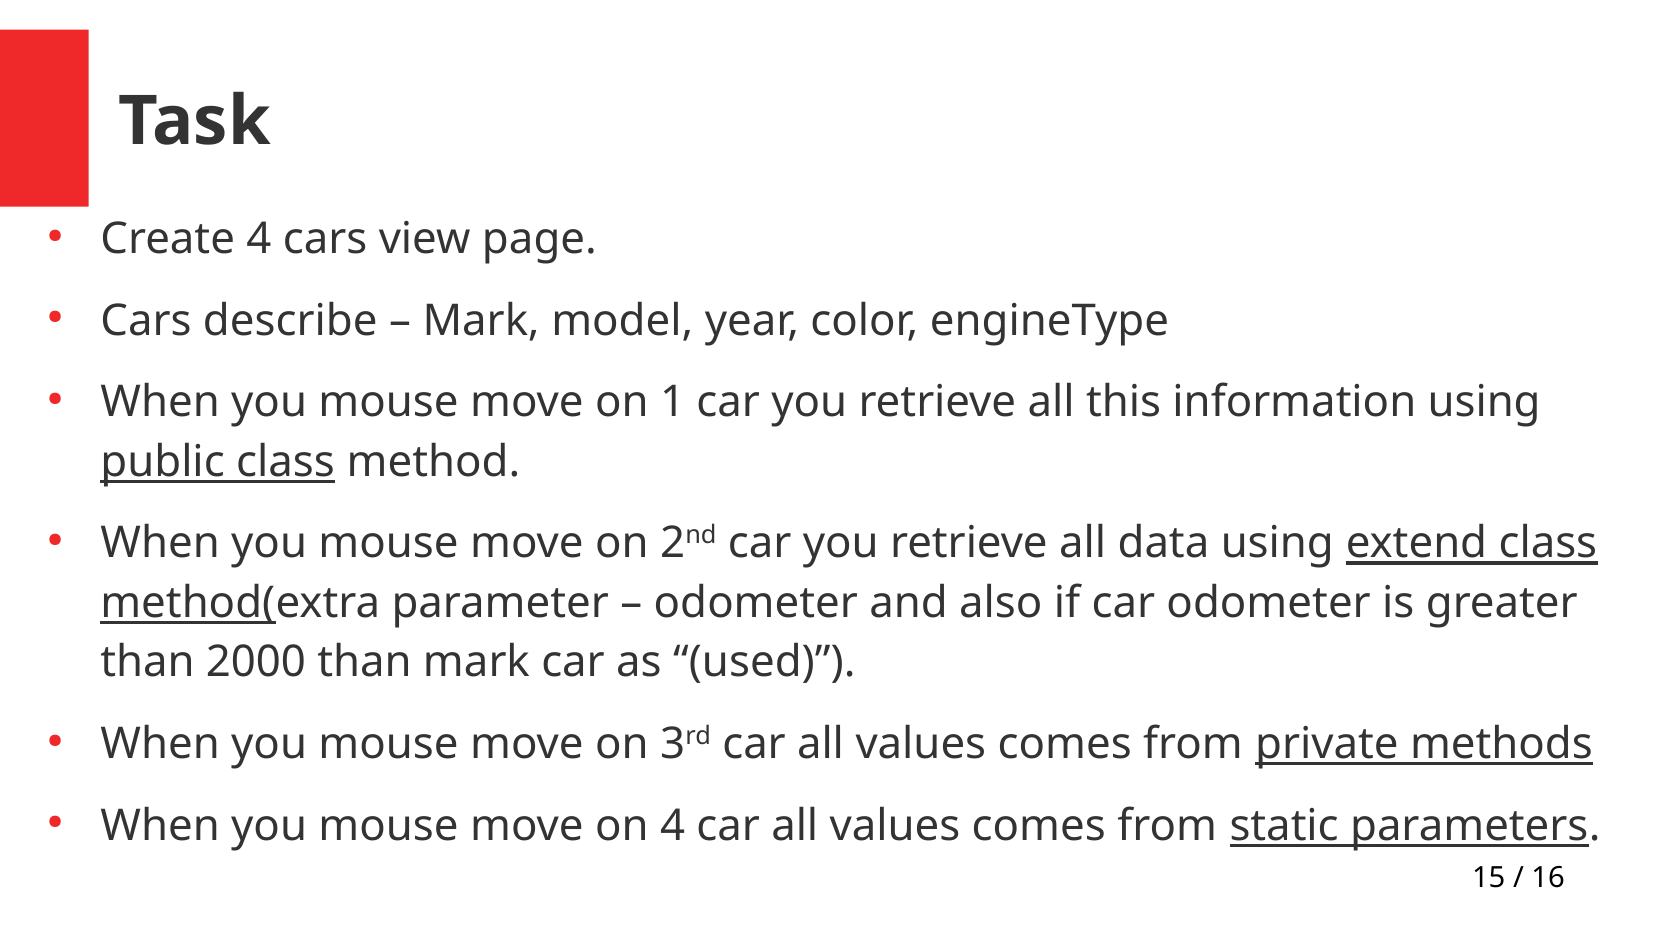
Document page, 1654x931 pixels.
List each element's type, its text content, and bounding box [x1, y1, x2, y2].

list Create 4 cars view page. Cars describe – Mark, model, year, color, engineType When you mouse move on 1 car you retrieve all this information using public class method. When you mouse move on 2nd car you retrieve all data using extend class method(extra parameter – odometer and also if car odometer is greater than 2000 than mark car as “(used)”). When you mouse move on 3rd car all values comes from private methods When you mouse move on 4 car all values comes from static parameters. [29, 206, 1625, 886]
title Task [118, 29, 1595, 206]
